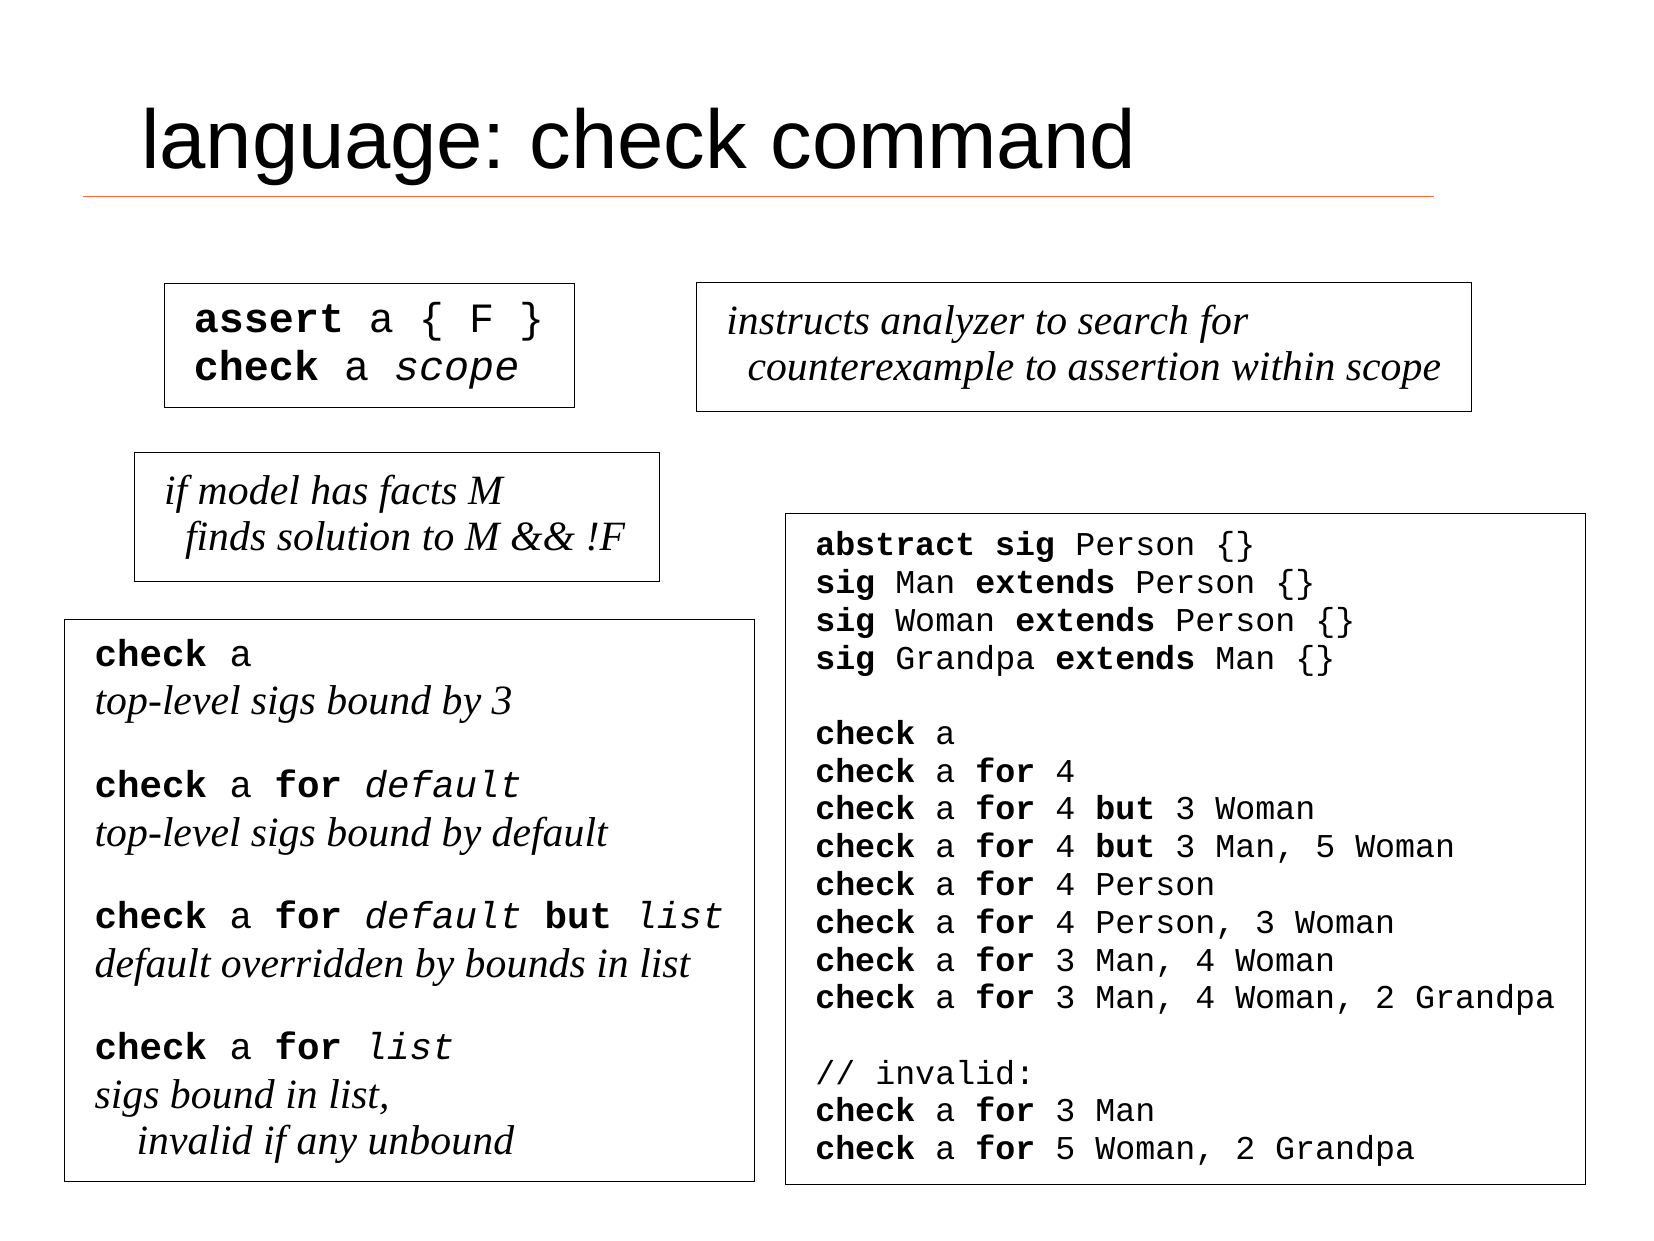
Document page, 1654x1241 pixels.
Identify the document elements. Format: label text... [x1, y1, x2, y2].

text_box abstract sig Person {} sig Man extends Person {} sig Woman extends Person {} sig Grandpa extends Man {} check a check a for 4 check a for 4 but 3 Woman check a for 4 but 3 Man, 5 Woman check a for 4 Person check a for 4 Person, 3 Woman check a for 3 Man, 4 Woman check a for 3 Man, 4 Woman, 2 Grandpa // invalid: check a for 3 Man check a for 5 Woman, 2 Grandpa [785, 513, 1571, 1161]
text_box assert a { F } check a scope [164, 283, 572, 406]
title language: check command [141, 86, 1604, 193]
text_box if model has facts M finds solution to M && !F [134, 452, 660, 582]
text_box check a top-level sigs bound by 3 check a for default top-level sigs bound by default check a for default but list default overridden by bounds in list check a for list sigs bound in list, invalid if any unbound [64, 619, 755, 1182]
text_box instructs analyzer to search for counterexample to assertion within scope [696, 282, 1472, 412]
